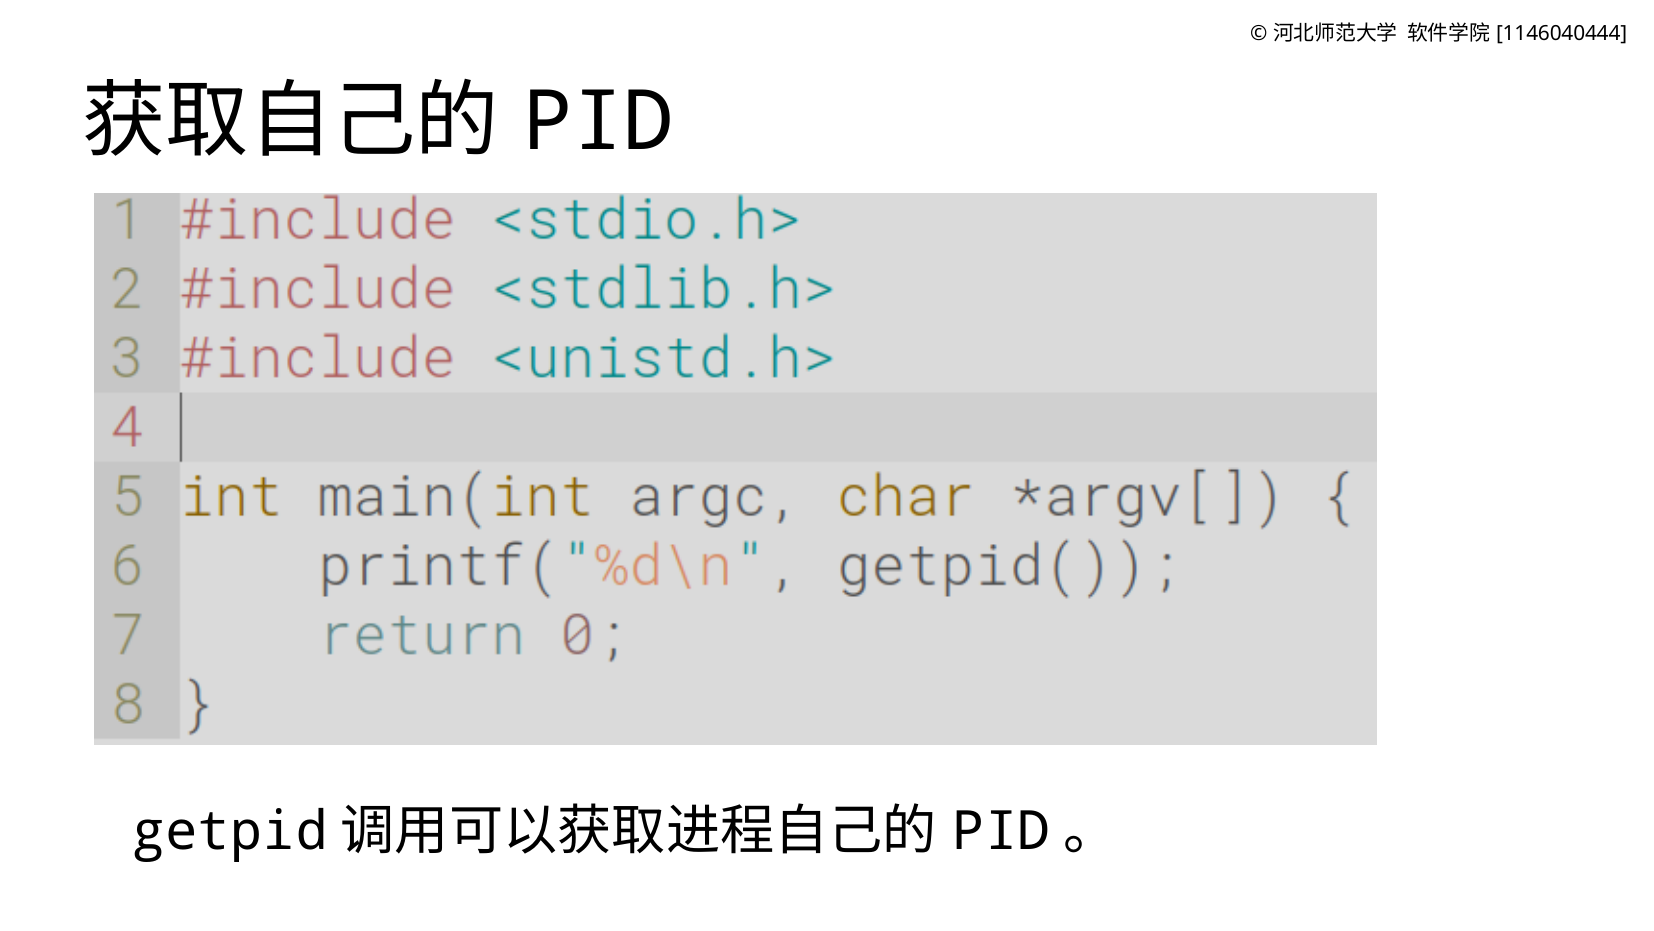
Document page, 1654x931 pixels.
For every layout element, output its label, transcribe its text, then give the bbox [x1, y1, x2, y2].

picture [94, 193, 1377, 745]
text_box getpid调用可以获取进程自己的PID。 [118, 779, 1300, 875]
title 获取自己的PID [82, 37, 1571, 189]
